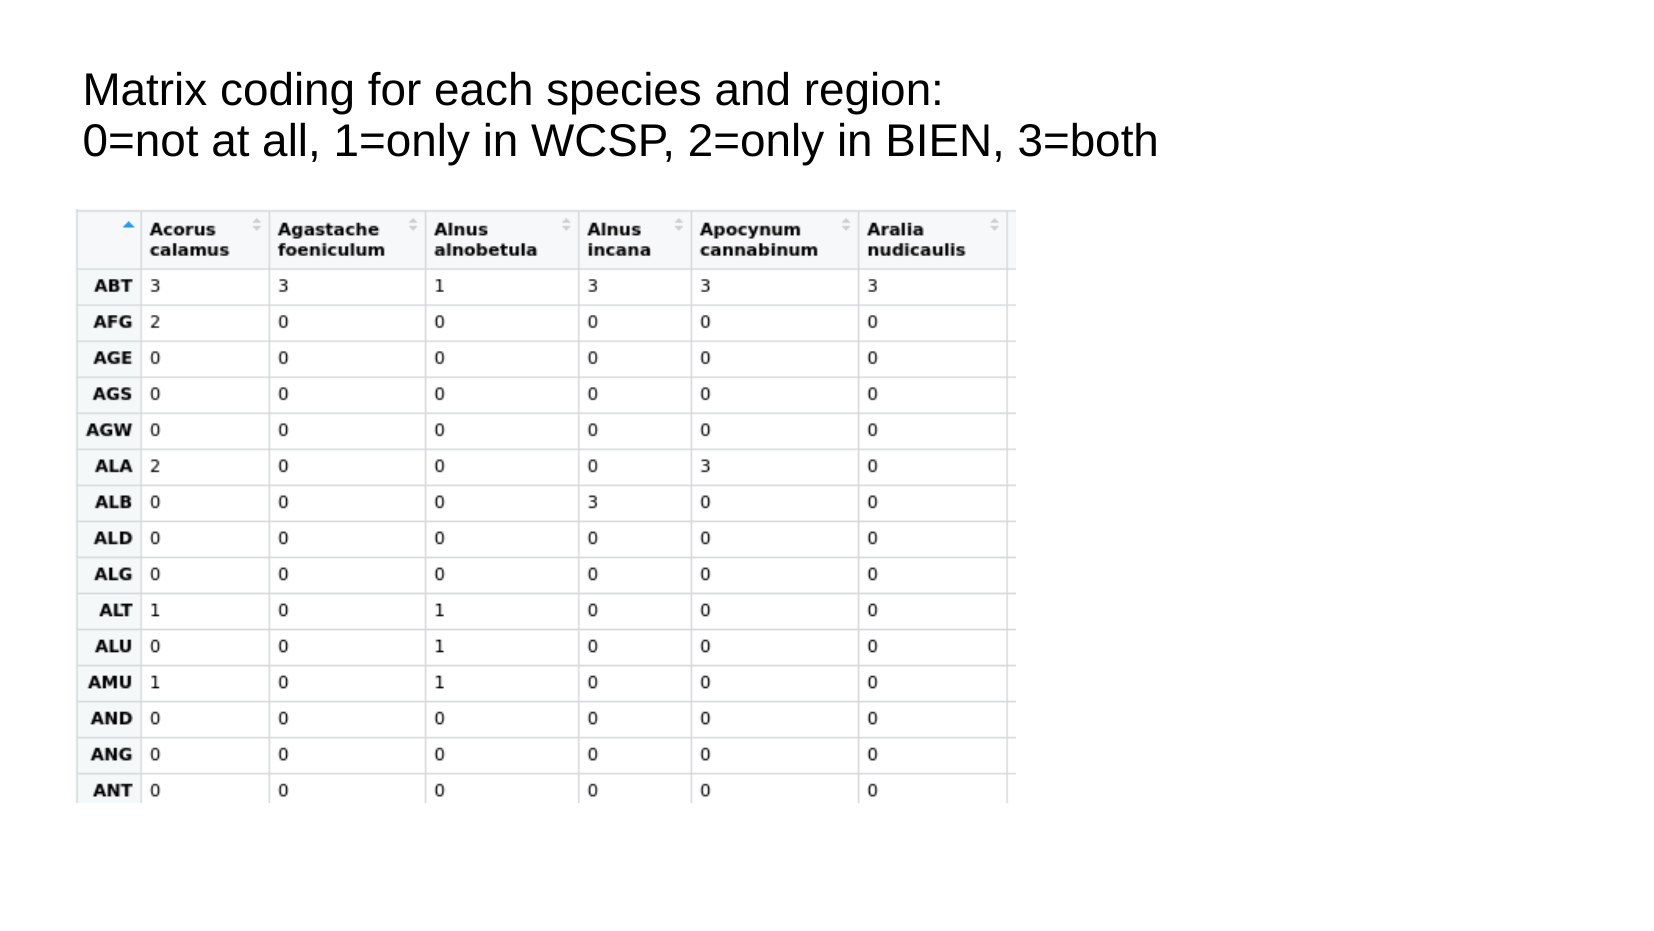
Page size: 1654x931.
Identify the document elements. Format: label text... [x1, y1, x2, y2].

title Matrix coding for each species and region: 0=not at all, 1=only in WCSP, 2=only in BIEN, 3=both [82, 37, 1571, 193]
picture [75, 209, 1016, 803]
